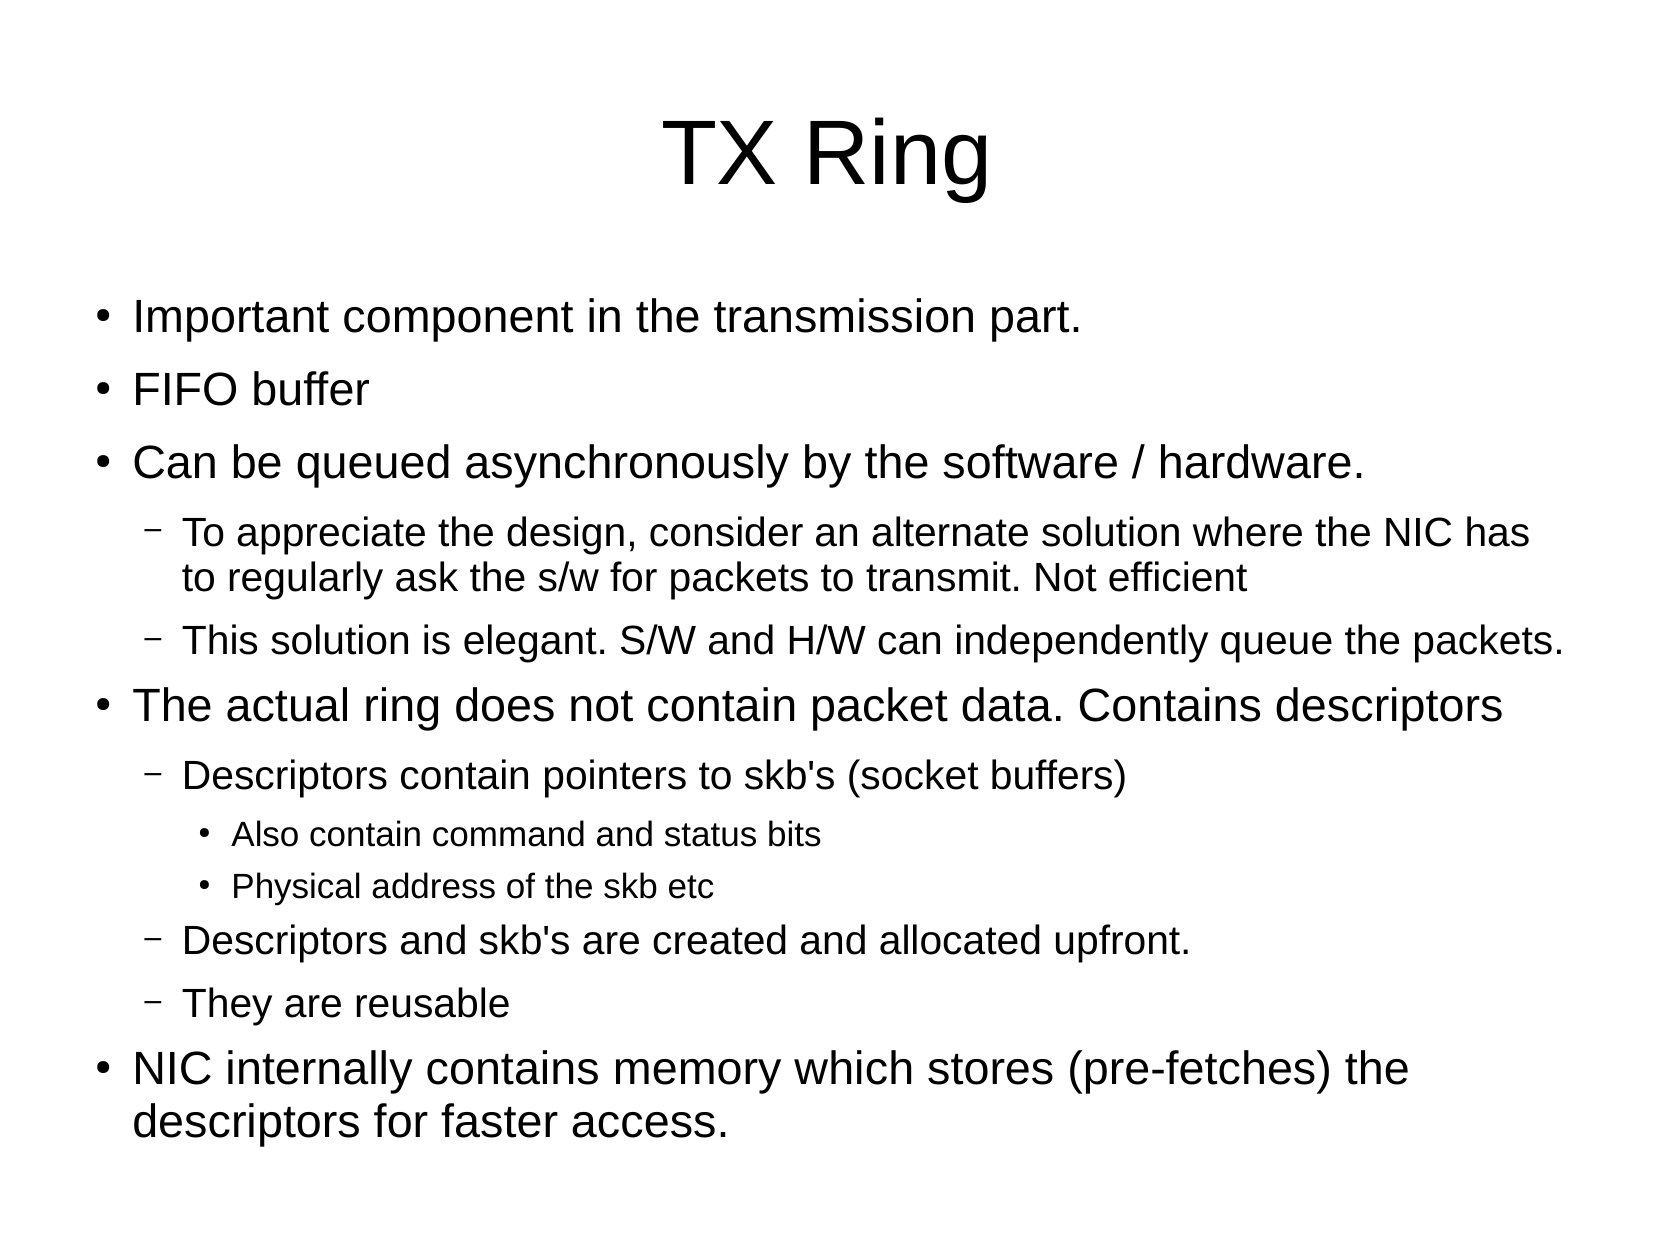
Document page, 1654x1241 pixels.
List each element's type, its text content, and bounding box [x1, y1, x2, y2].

list Important component in the transmission part. FIFO buffer Can be queued asynchronously by the software / hardware. To appreciate the design, consider an alternate solution where the NIC has to regularly ask the s/w for packets to transmit. Not efficient This solution is elegant. S/W and H/W can independently queue the packets. The actual ring does not contain packet data. Contains descriptors Descriptors contain pointers to skb's (socket buffers) Also contain command and status bits Physical address of the skb etc Descriptors and skb's are created and allocated upfront. They are reusable NIC internally contains memory which stores (pre-fetches) the descriptors for faster access. [82, 290, 1571, 1186]
title TX Ring [82, 49, 1571, 257]
